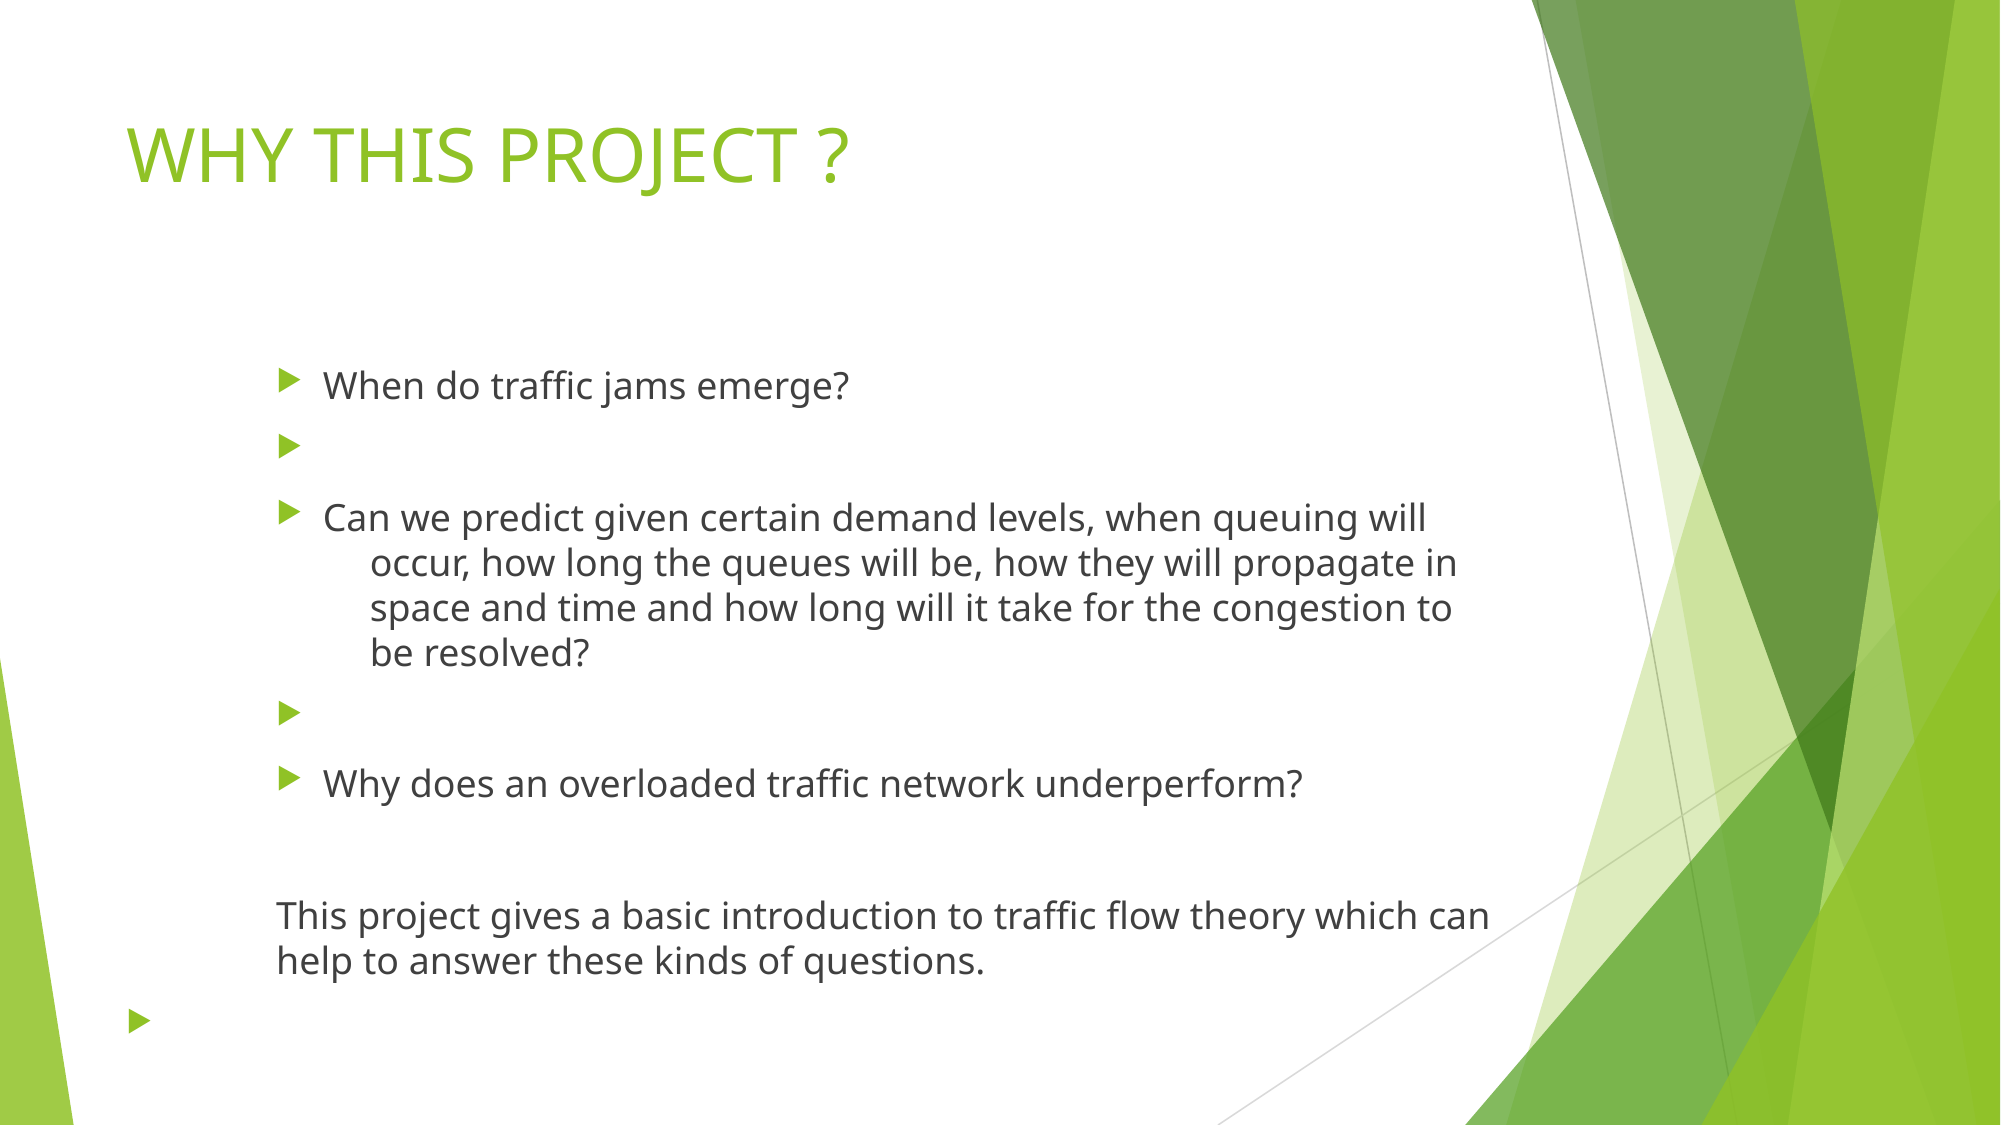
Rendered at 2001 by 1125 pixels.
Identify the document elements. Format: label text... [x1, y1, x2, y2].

title WHY THIS PROJECT ? [111, 99, 1522, 317]
list When do traffic jams emerge? Can we predict given certain demand levels, when queuing will occur, how long the queues will be, how they will propagate in space and time and how long will it take for the congestion to be resolved? Why does an overloaded traffic network underperform? This project gives a basic introduction to traffic flow theory which can help to answer these kinds of questions. [111, 354, 1522, 992]
